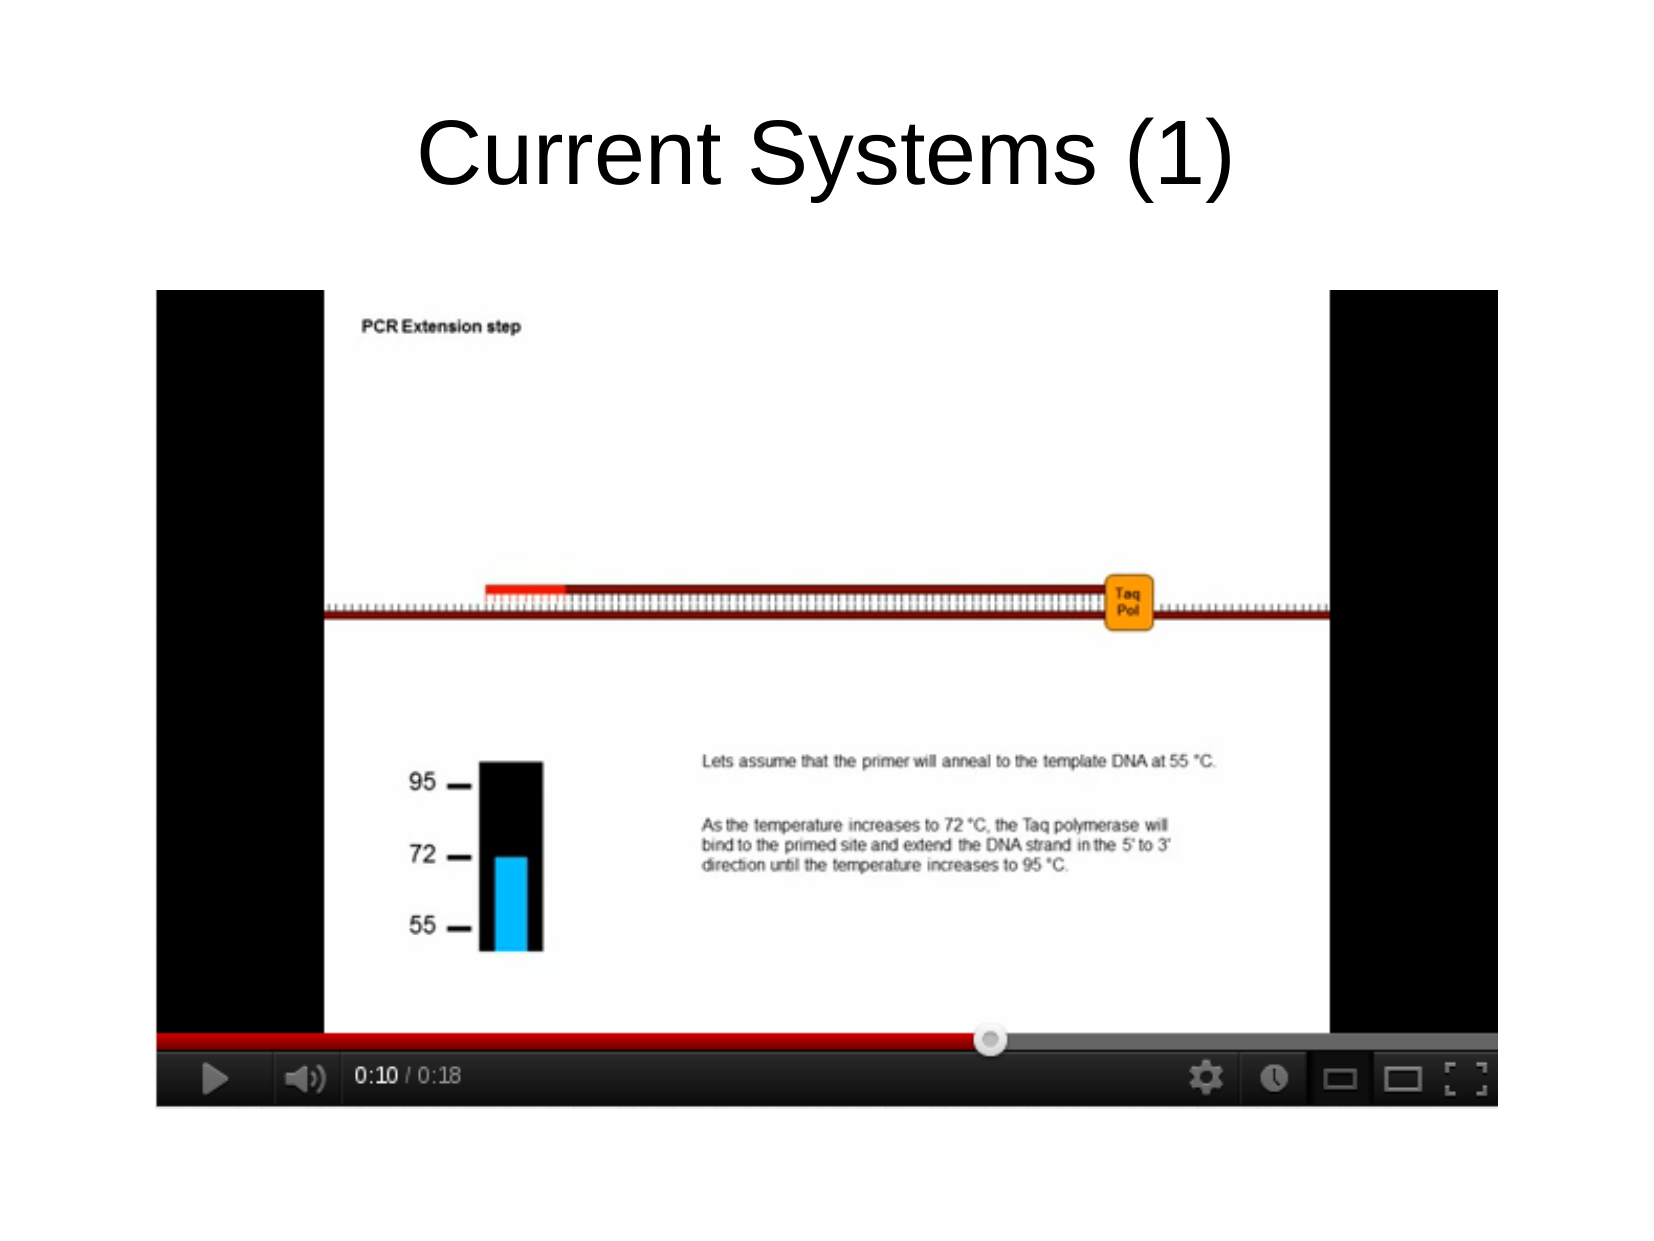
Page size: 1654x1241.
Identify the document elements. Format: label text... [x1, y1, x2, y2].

title Current Systems (1) [82, 49, 1571, 257]
picture [155, 290, 1498, 1109]
